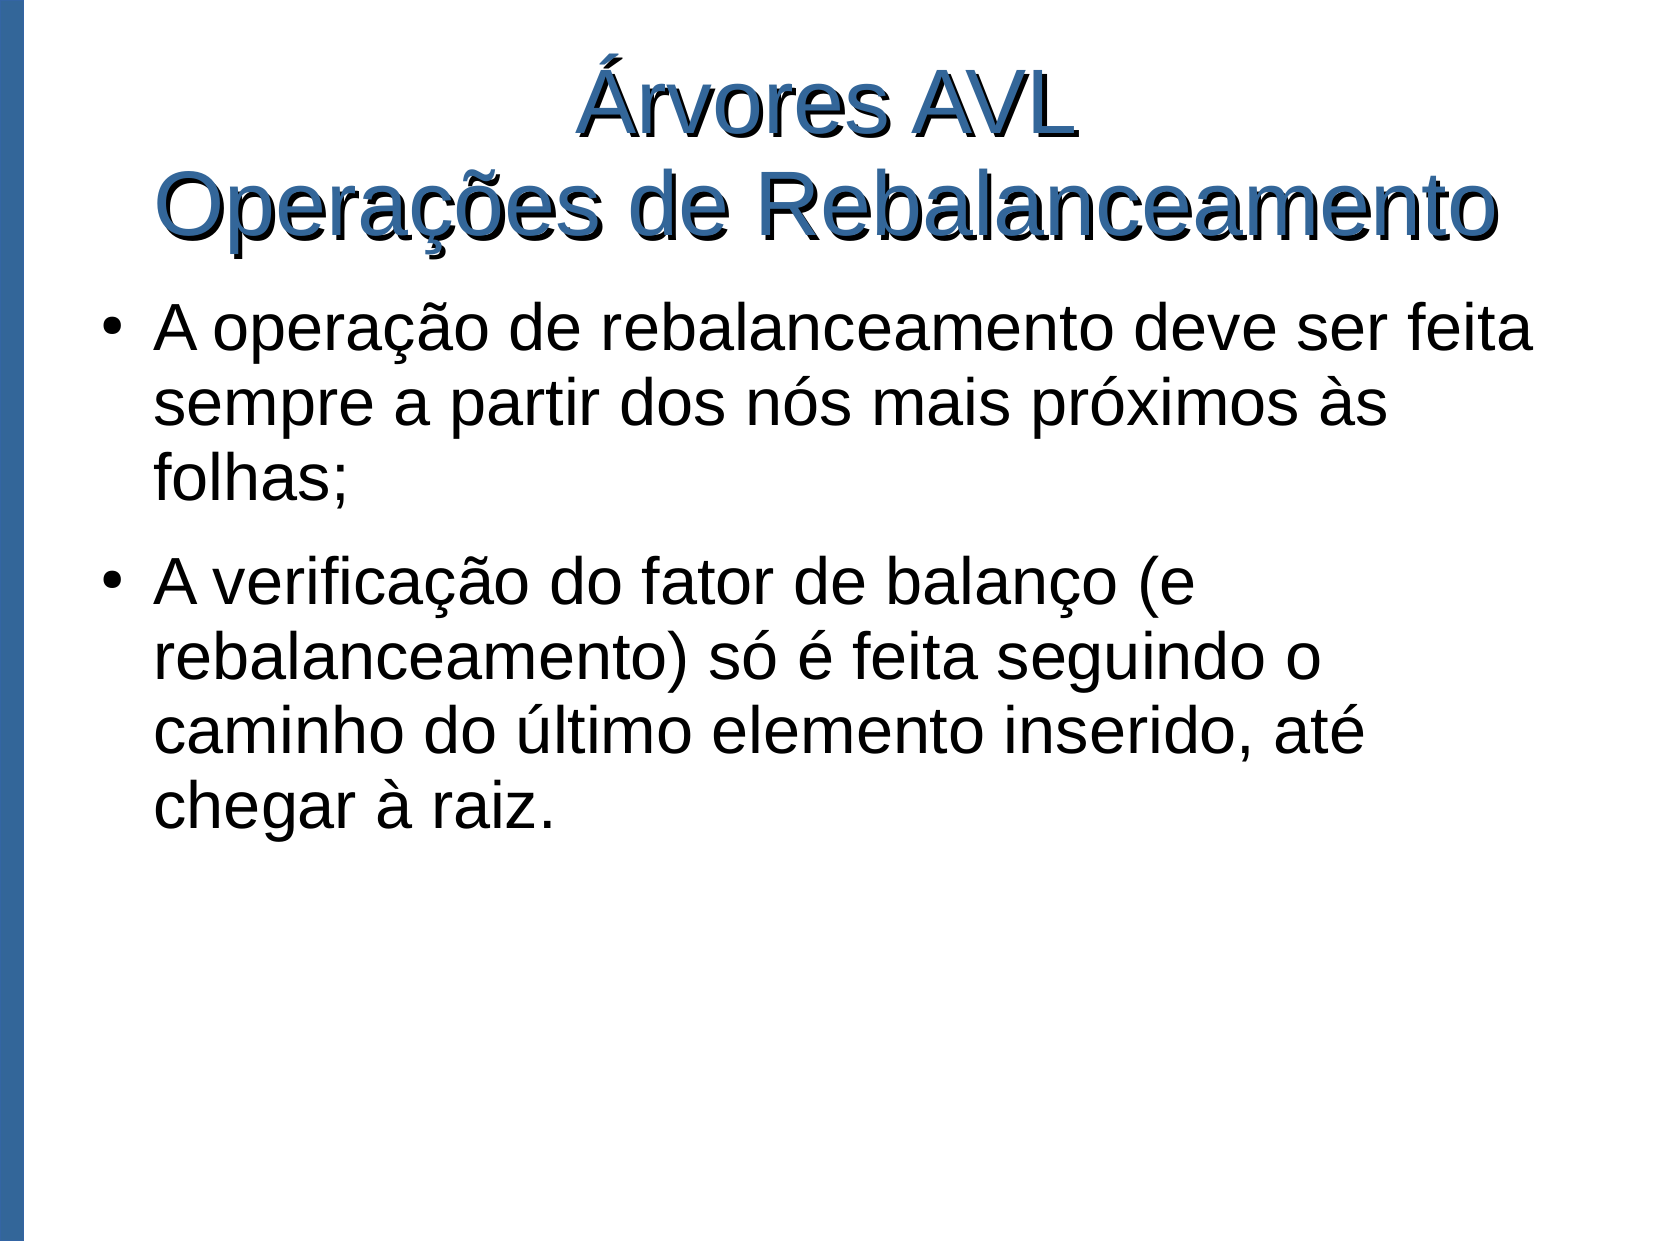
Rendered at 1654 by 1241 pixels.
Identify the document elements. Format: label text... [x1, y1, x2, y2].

list A operação de rebalanceamento deve ser feita sempre a partir dos nós mais próximos às folhas; A verificação do fator de balanço (e rebalanceamento) só é feita seguindo o caminho do último elemento inserido, até chegar à raiz. [82, 290, 1571, 1010]
title Árvores AVL Operações de Rebalanceamento [82, 49, 1571, 257]
